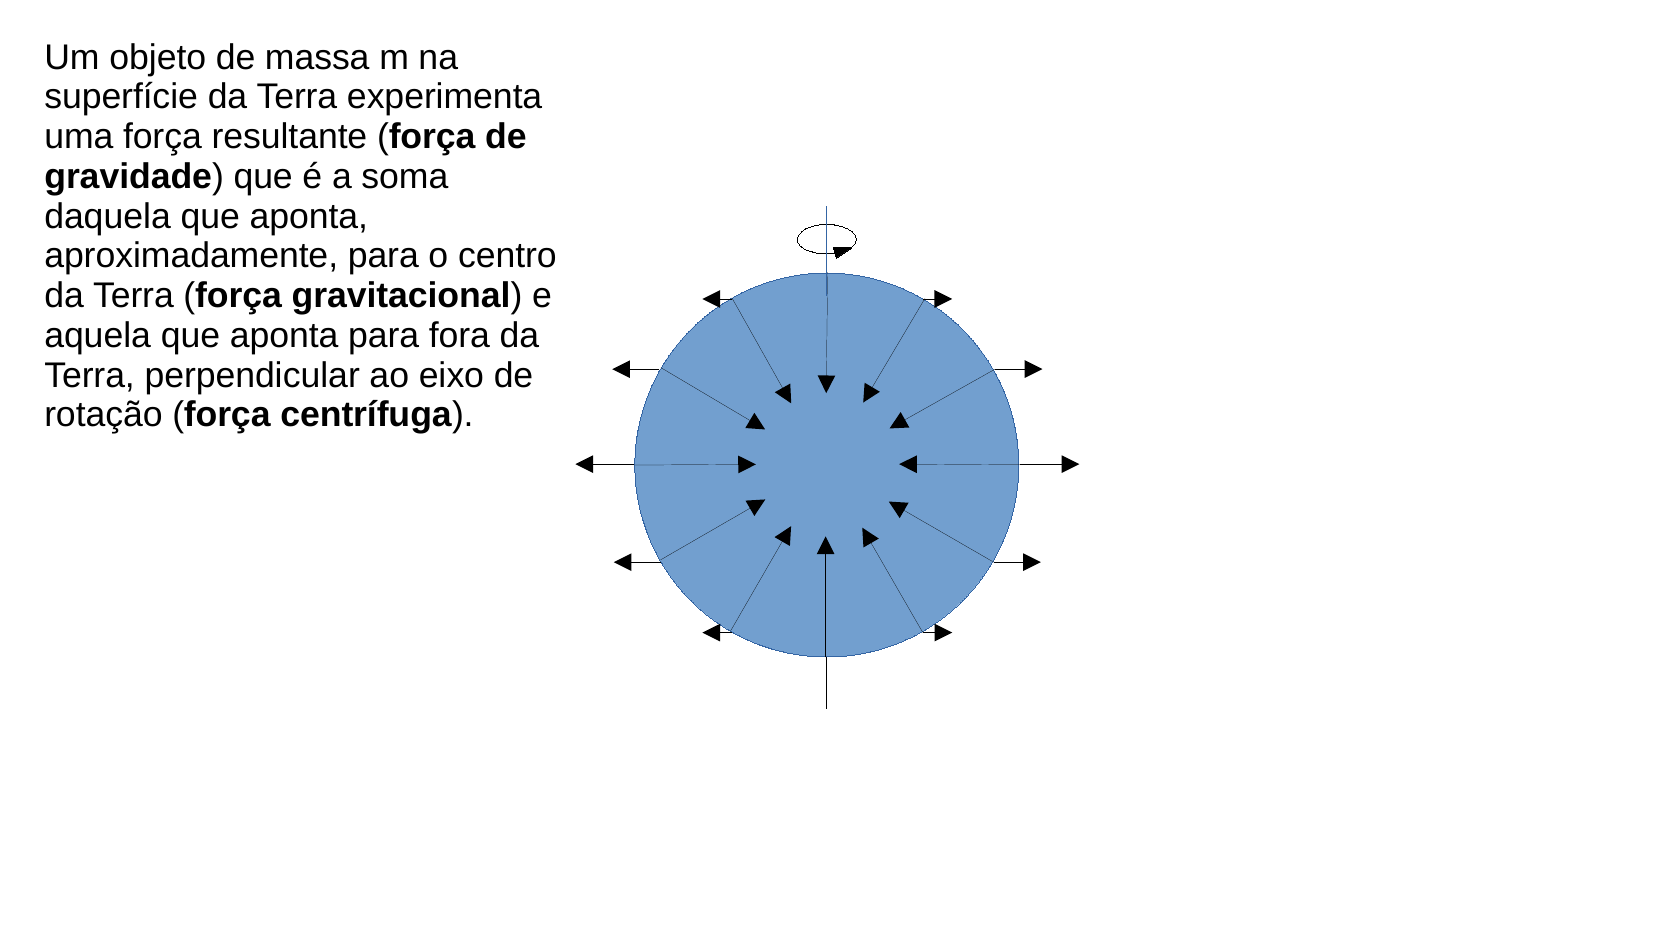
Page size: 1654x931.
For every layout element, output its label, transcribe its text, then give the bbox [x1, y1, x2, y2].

text_box [833, 247, 852, 259]
text_box Um objeto de massa m na superfície da Terra experimenta uma força resultante (força de gravidade) que é a soma daquela que aponta, aproximadamente, para o centro da Terra (força gravitacional) e aquela que aponta para fora da Terra, perpendicular ao eixo de rotação (força centrífuga). [29, 29, 579, 479]
text_box [634, 273, 1019, 657]
